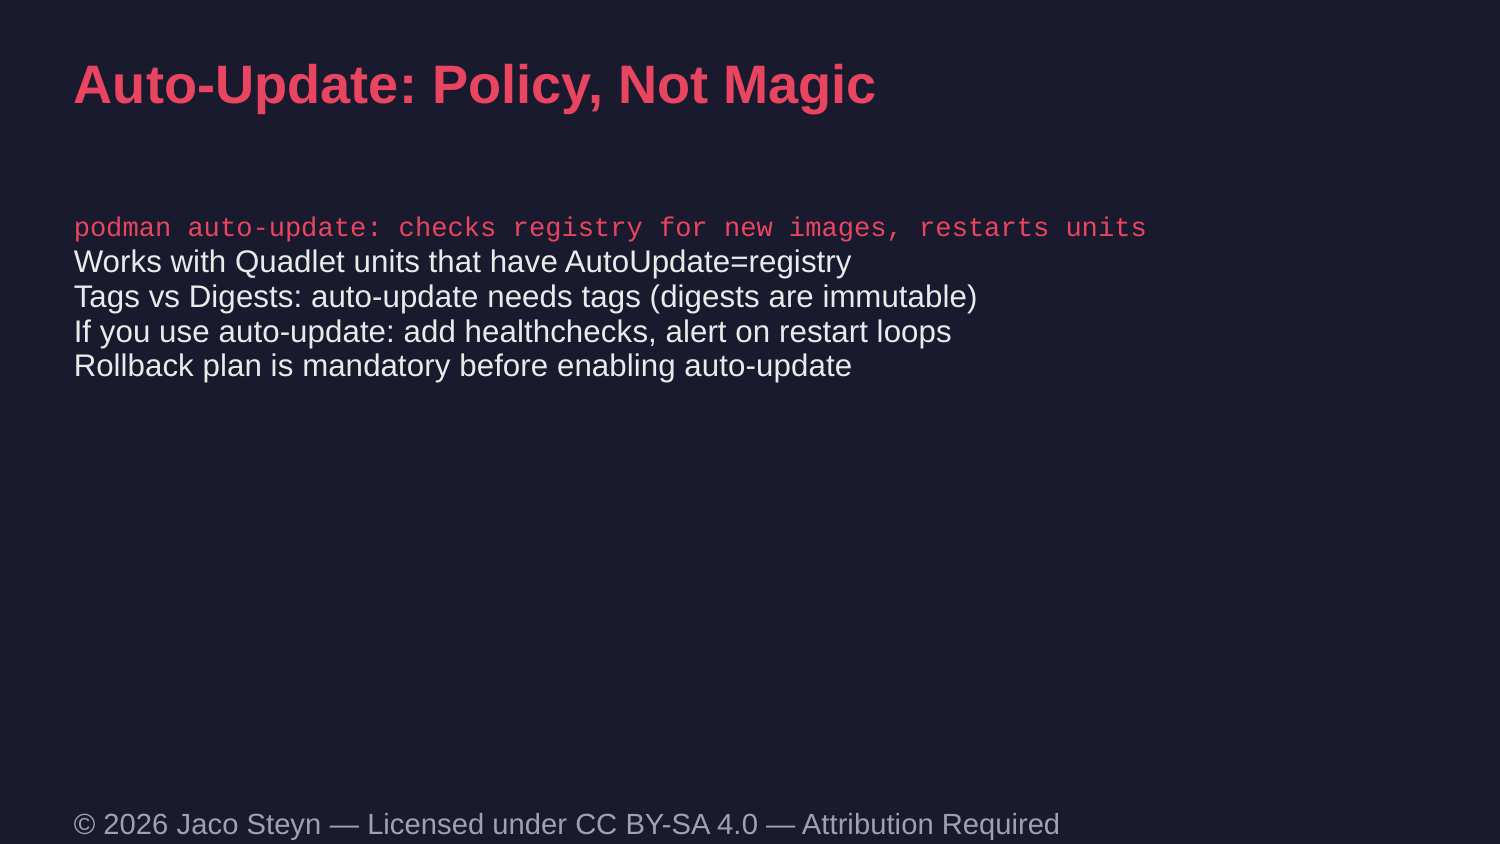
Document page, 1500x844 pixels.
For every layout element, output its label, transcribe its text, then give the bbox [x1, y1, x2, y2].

text_box podman auto-update: checks registry for new images, restarts units Works with Quadlet units that have AutoUpdate=registry Tags vs Digests: auto-update needs tags (digests are immutable) If you use auto-update: add healthchecks, alert on restart loops Rollback plan is mandatory before enabling auto-update [59, 206, 1441, 798]
text_box © 2026 Jaco Steyn — Licensed under CC BY-SA 4.0 — Attribution Required [59, 800, 1441, 836]
title Auto-Update: Policy, Not Magic [59, 47, 1441, 166]
